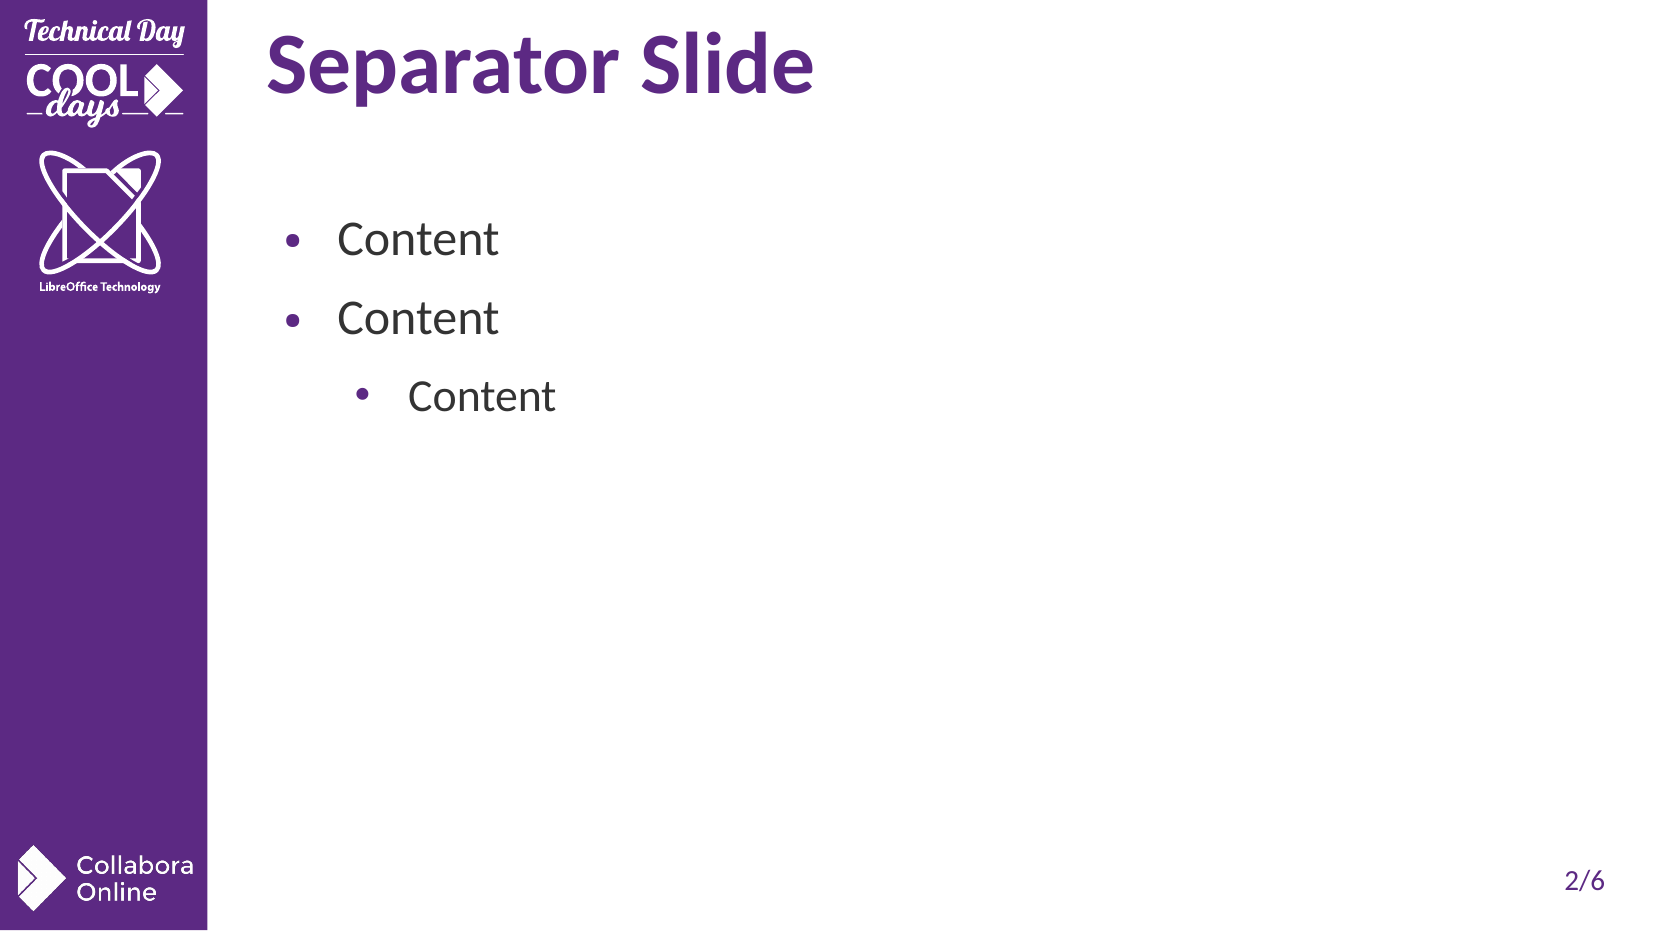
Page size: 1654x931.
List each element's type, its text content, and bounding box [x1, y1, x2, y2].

title Separator Slide [207, 0, 1654, 147]
list Content Content Content [207, 217, 914, 856]
picture [13, 840, 197, 916]
